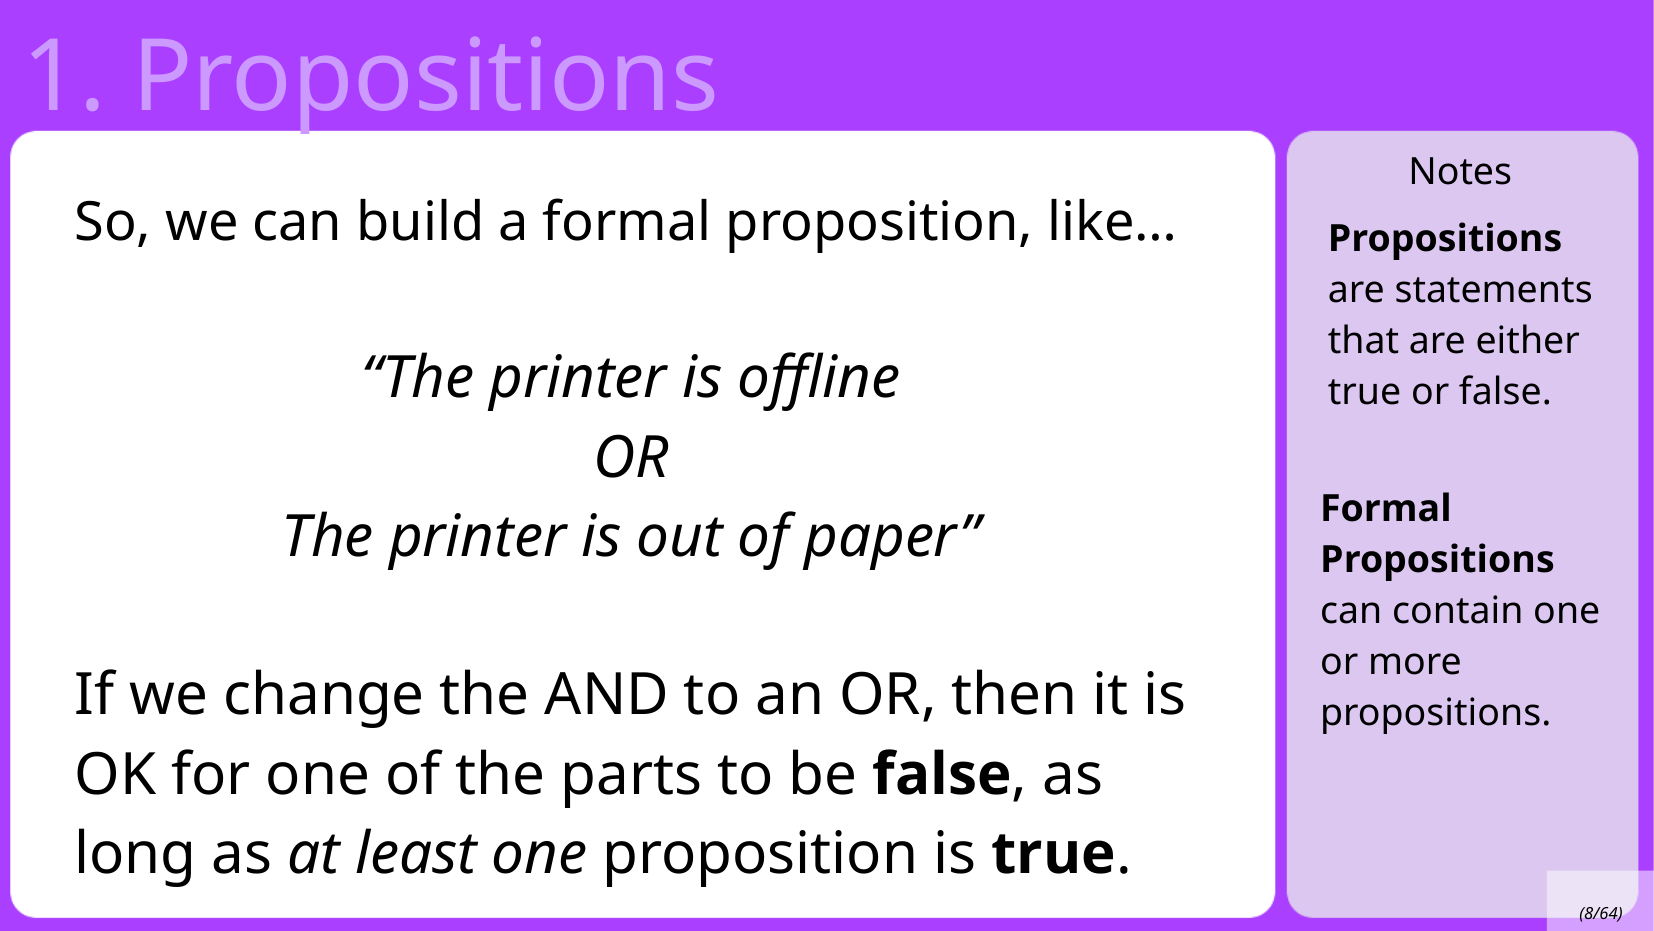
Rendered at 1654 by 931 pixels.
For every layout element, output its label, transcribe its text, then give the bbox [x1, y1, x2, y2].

text_box Formal Propositions can contain one or more propositions. [1298, 496, 1623, 722]
picture [0, 0, 1654, 931]
title 1. Propositions [22, 13, 1511, 130]
text_box Propositions are statements that are either true or false. [1298, 222, 1623, 406]
text_box (<number>/64) [1546, 877, 1654, 931]
text_box So, we can build a formal proposition, like… “The printer is offline OR The printer is out of paper” If we change the AND to an OR, then it is OK for one of the parts to be false, as long as at least one proposition is true. [74, 182, 1193, 766]
text_box Notes [1290, 141, 1631, 199]
table_cell False [1546, 870, 1654, 877]
